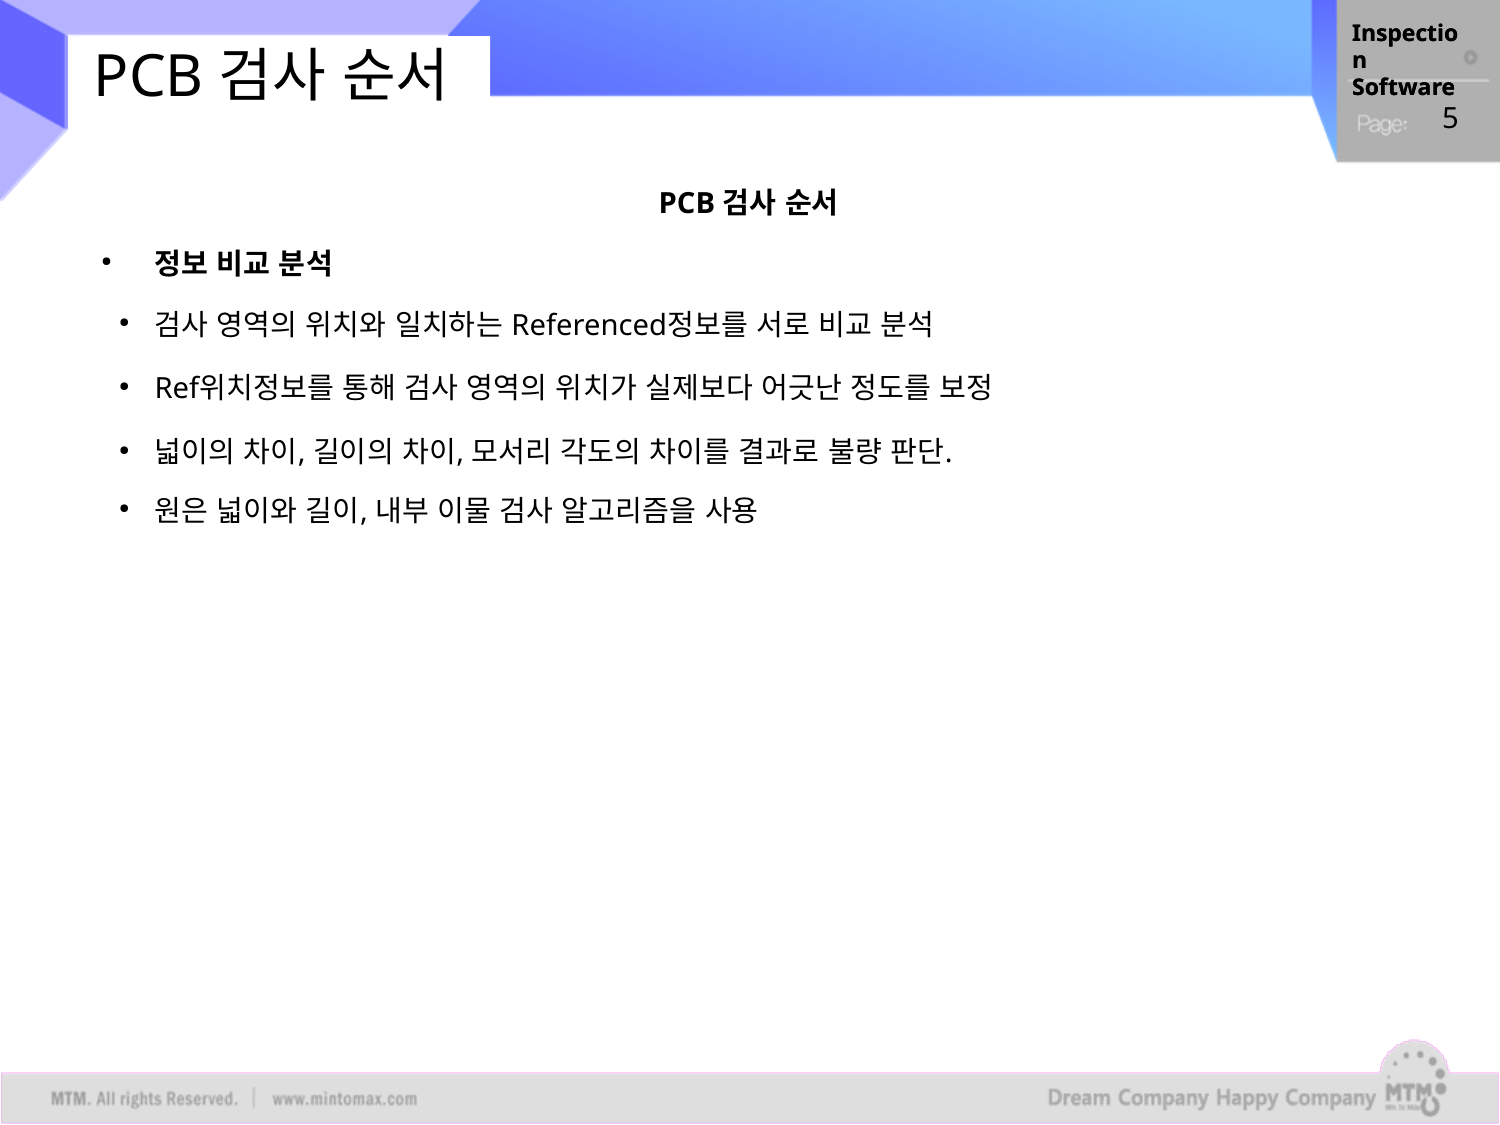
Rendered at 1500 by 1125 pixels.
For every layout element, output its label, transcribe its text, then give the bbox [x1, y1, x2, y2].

picture [0, 1034, 1500, 1125]
picture [0, 0, 1500, 203]
text_box PCB 검사 순서 [78, 36, 491, 110]
list PCB 검사 순서 정보 비교 분석 검사 영역의 위치와 일치하는 Referenced정보를 서로 비교 분석 Ref위치정보를 통해 검사 영역의 위치가 실제보다 어긋난 정도를 보정 넓이의 차이, 길이의 차이, 모서리 각도의 차이를 결과로 불량 판단. 원은 넓이와 길이, 내부 이물 검사 알고리즘을 사용 [68, 171, 1429, 1047]
